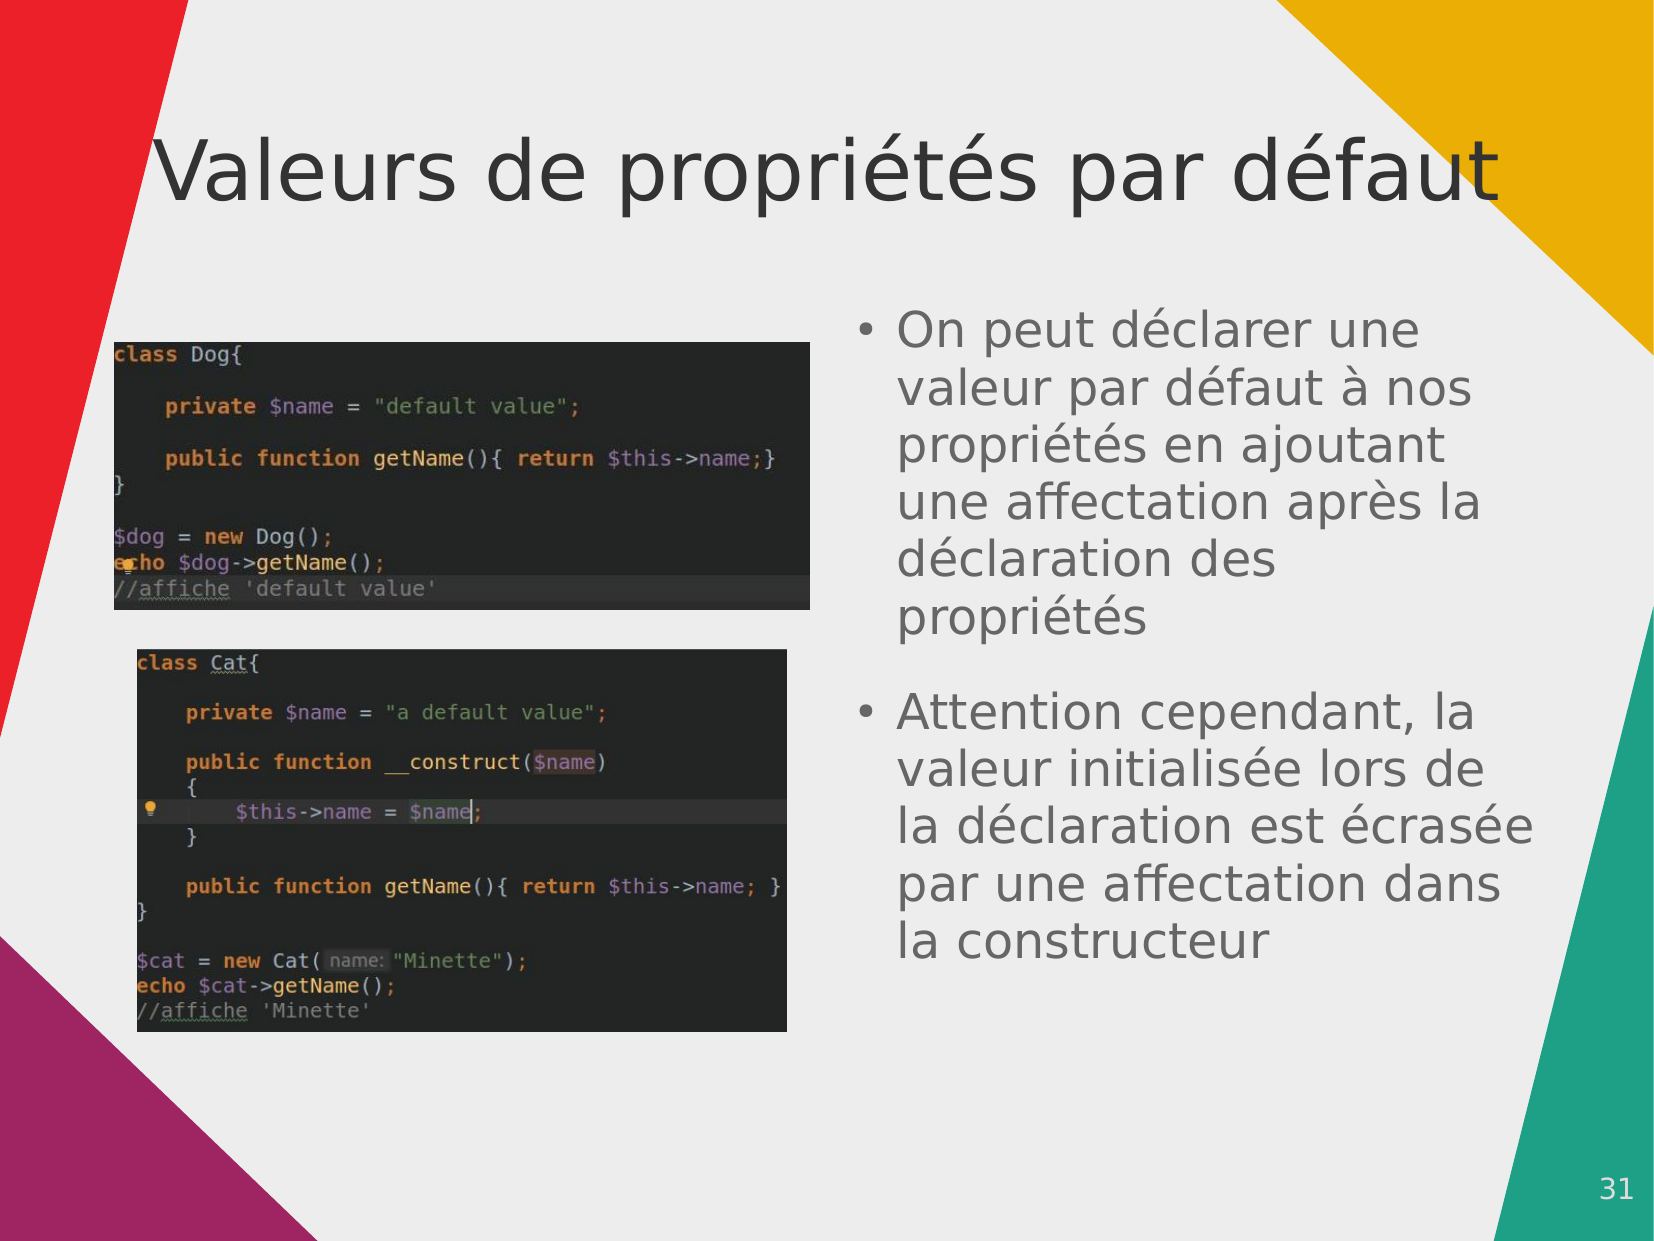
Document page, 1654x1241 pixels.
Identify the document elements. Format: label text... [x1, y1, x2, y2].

picture [137, 649, 787, 1033]
list Attention cependant, la valeur initialisée lors de la déclaration est écrasée par une affectation dans la constructeur [844, 683, 1540, 1033]
picture [114, 342, 810, 610]
list On peut déclarer une valeur par défaut à nos propriétés en ajoutant une affectation après la déclaration des propriétés [844, 302, 1540, 651]
title Valeurs de propriétés par défaut [114, 73, 1539, 271]
